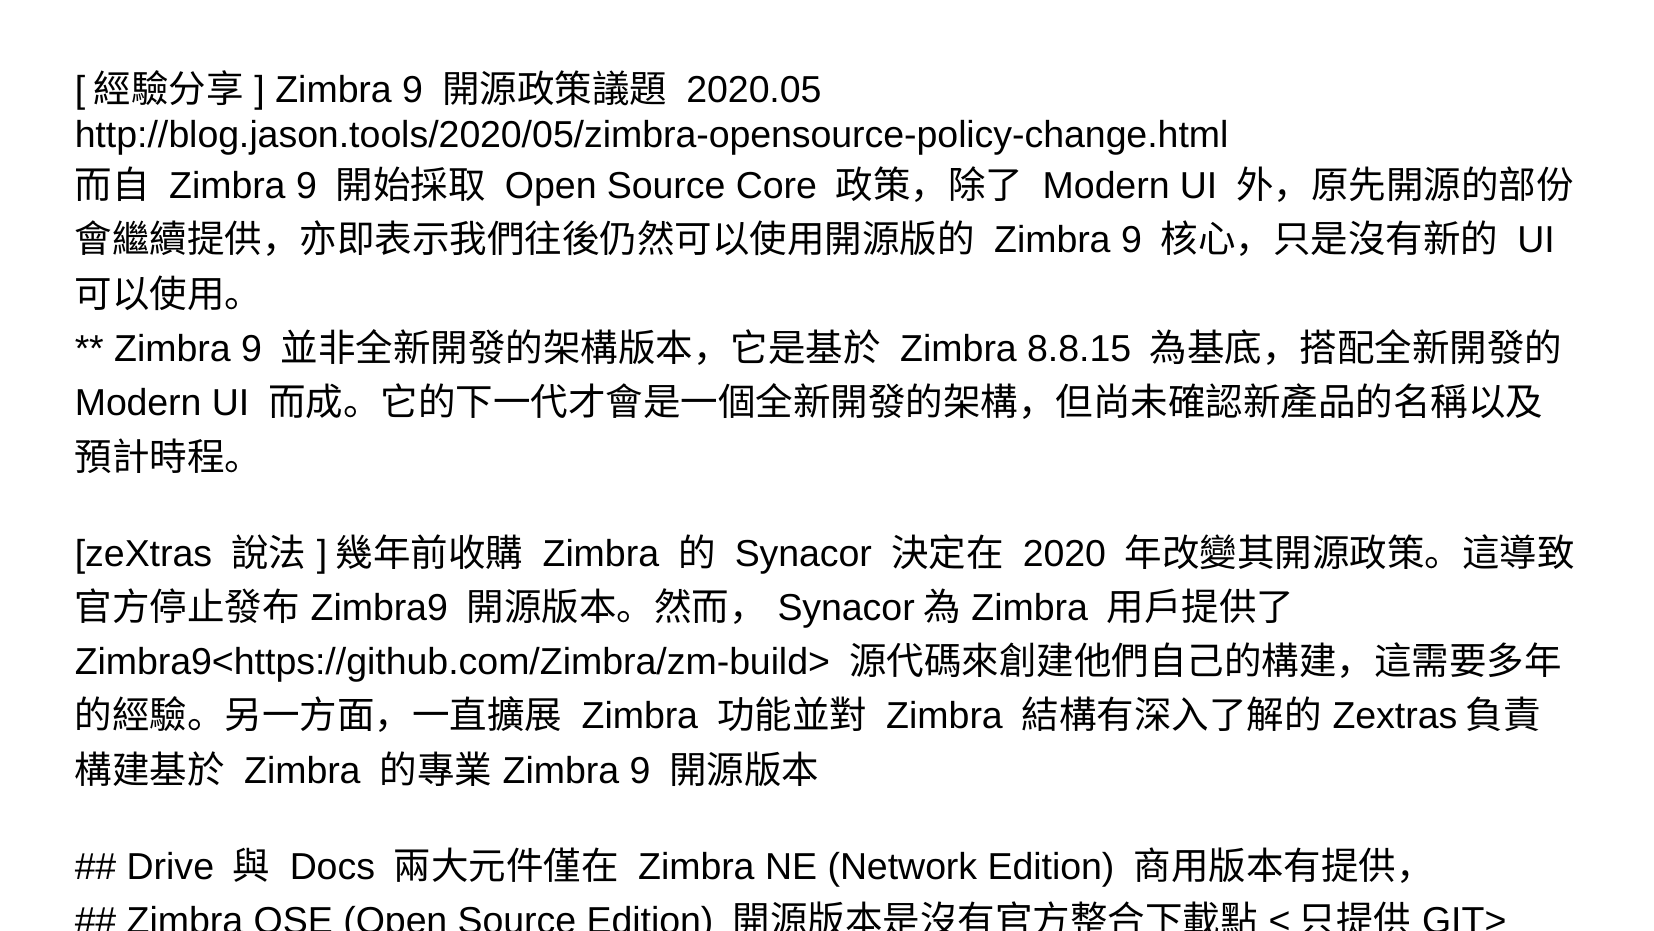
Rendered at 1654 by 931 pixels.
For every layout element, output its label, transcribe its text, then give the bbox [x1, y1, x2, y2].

text_box [經驗分享] Zimbra 9 開源政策議題 2020.05 http://blog.jason.tools/2020/05/zimbra-opensource-policy-change.html 而自 Zimbra 9 開始採取 Open Source Core 政策，除了 Modern UI 外，原先開源的部份會繼續提供，亦即表示我們往後仍然可以使用開源版的 Zimbra 9 核心，只是沒有新的 UI 可以使用。 ** Zimbra 9 並非全新開發的架構版本，它是基於 Zimbra 8.8.15 為基底，搭配全新開發的 Modern UI 而成。它的下一代才會是一個全新開發的架構，但尚未確認新產品的名稱以及預計時程。 [zeXtras 說法]幾年前收購 Zimbra 的 Synacor 決定在 2020 年改變其開源政策。這導致官方停止發布Zimbra9 開源版本。然而，Synacor為Zimbra 用戶提供了Zimbra9<https://github.com/Zimbra/zm-build> 源代碼來創建他們自己的構建，這需要多年的經驗。另一方面，一直擴展 Zimbra 功能並對 Zimbra 結構有深入了解的Zextras負責構建基於 Zimbra 的專業Zimbra 9 開源版本 ## Drive 與 Docs 兩大元件僅在 Zimbra NE (Network Edition) 商用版本有提供， ## Zimbra OSE (Open Source Edition) 開源版本是沒有官方整合下載點<只提供GIT> [60, 51, 1591, 901]
